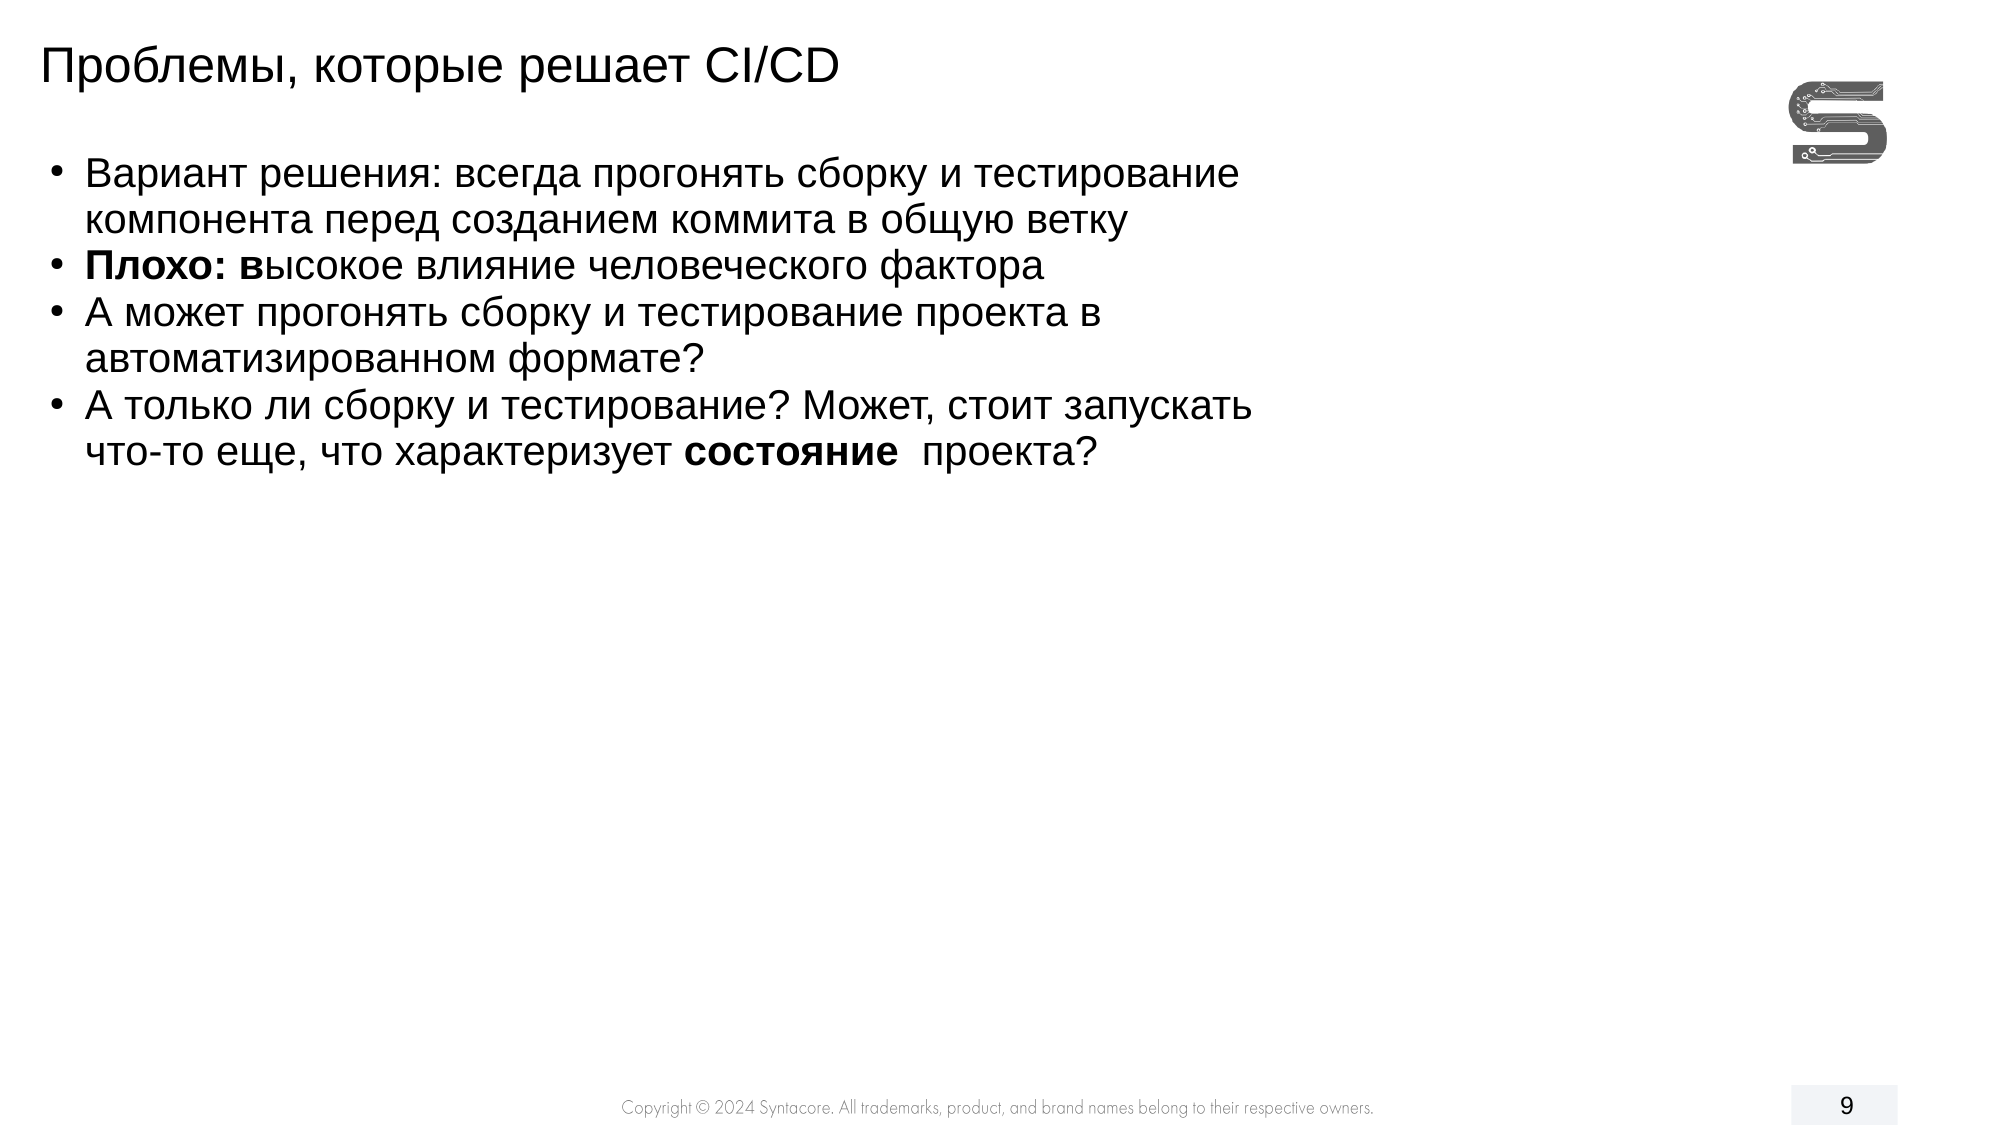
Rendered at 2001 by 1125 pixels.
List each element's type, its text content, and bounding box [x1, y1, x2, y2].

picture [1788, 81, 1887, 164]
text_box Вариант решения: всегда прогонять сборку и тестирование компонента перед созданием коммита в общую ветку Плохо: высокое влияние человеческого фактора А может прогонять сборку и тестирование проекта в автоматизированном формате? А только ли сборку и тестирование? Может, стоит запускать что-то еще, что характеризует состояние проекта? [34, 141, 1329, 622]
text_box <number> [1825, 1084, 1969, 1125]
picture [621, 1094, 1381, 1119]
text_box Проблемы, которые решает CI/CD [0, 29, 1000, 101]
